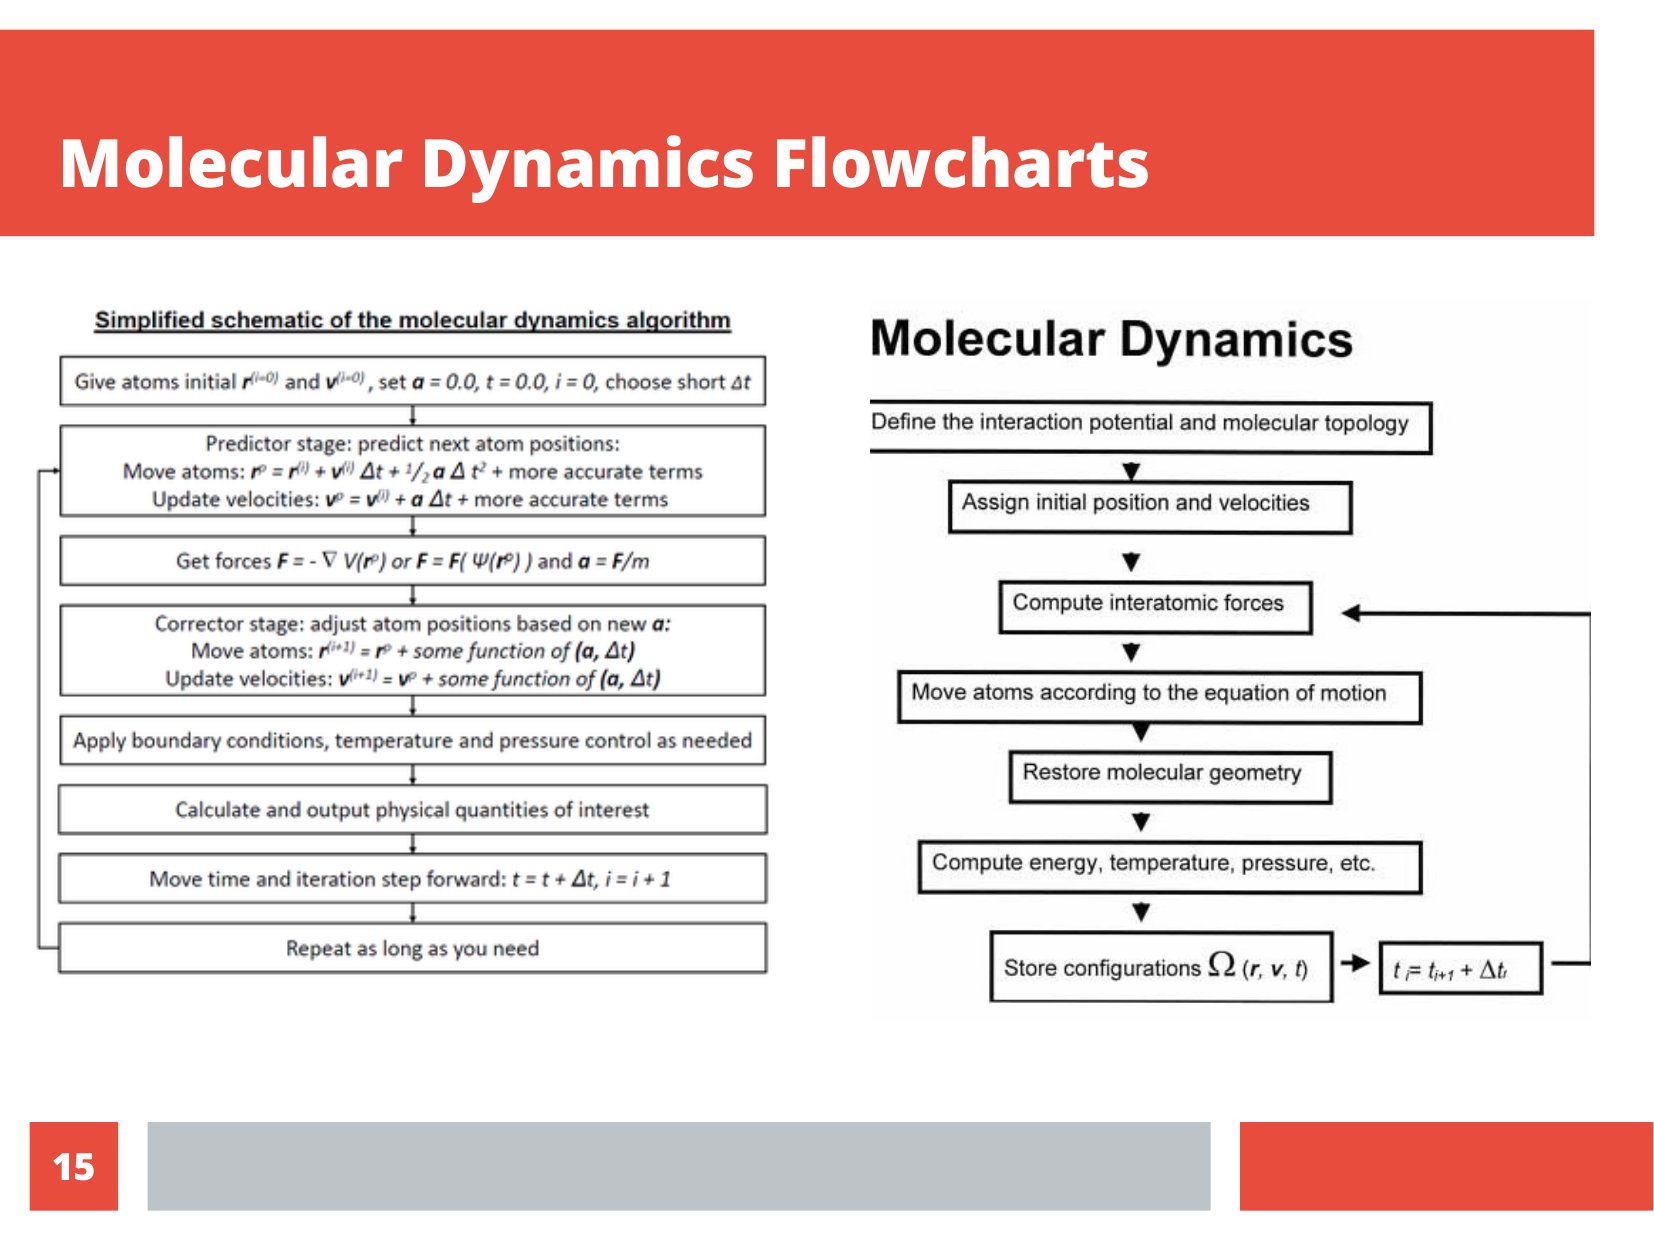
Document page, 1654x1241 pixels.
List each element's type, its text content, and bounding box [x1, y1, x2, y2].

picture [20, 305, 781, 991]
title Molecular Dynamics Flowcharts [59, 59, 1595, 207]
picture [870, 299, 1591, 1021]
